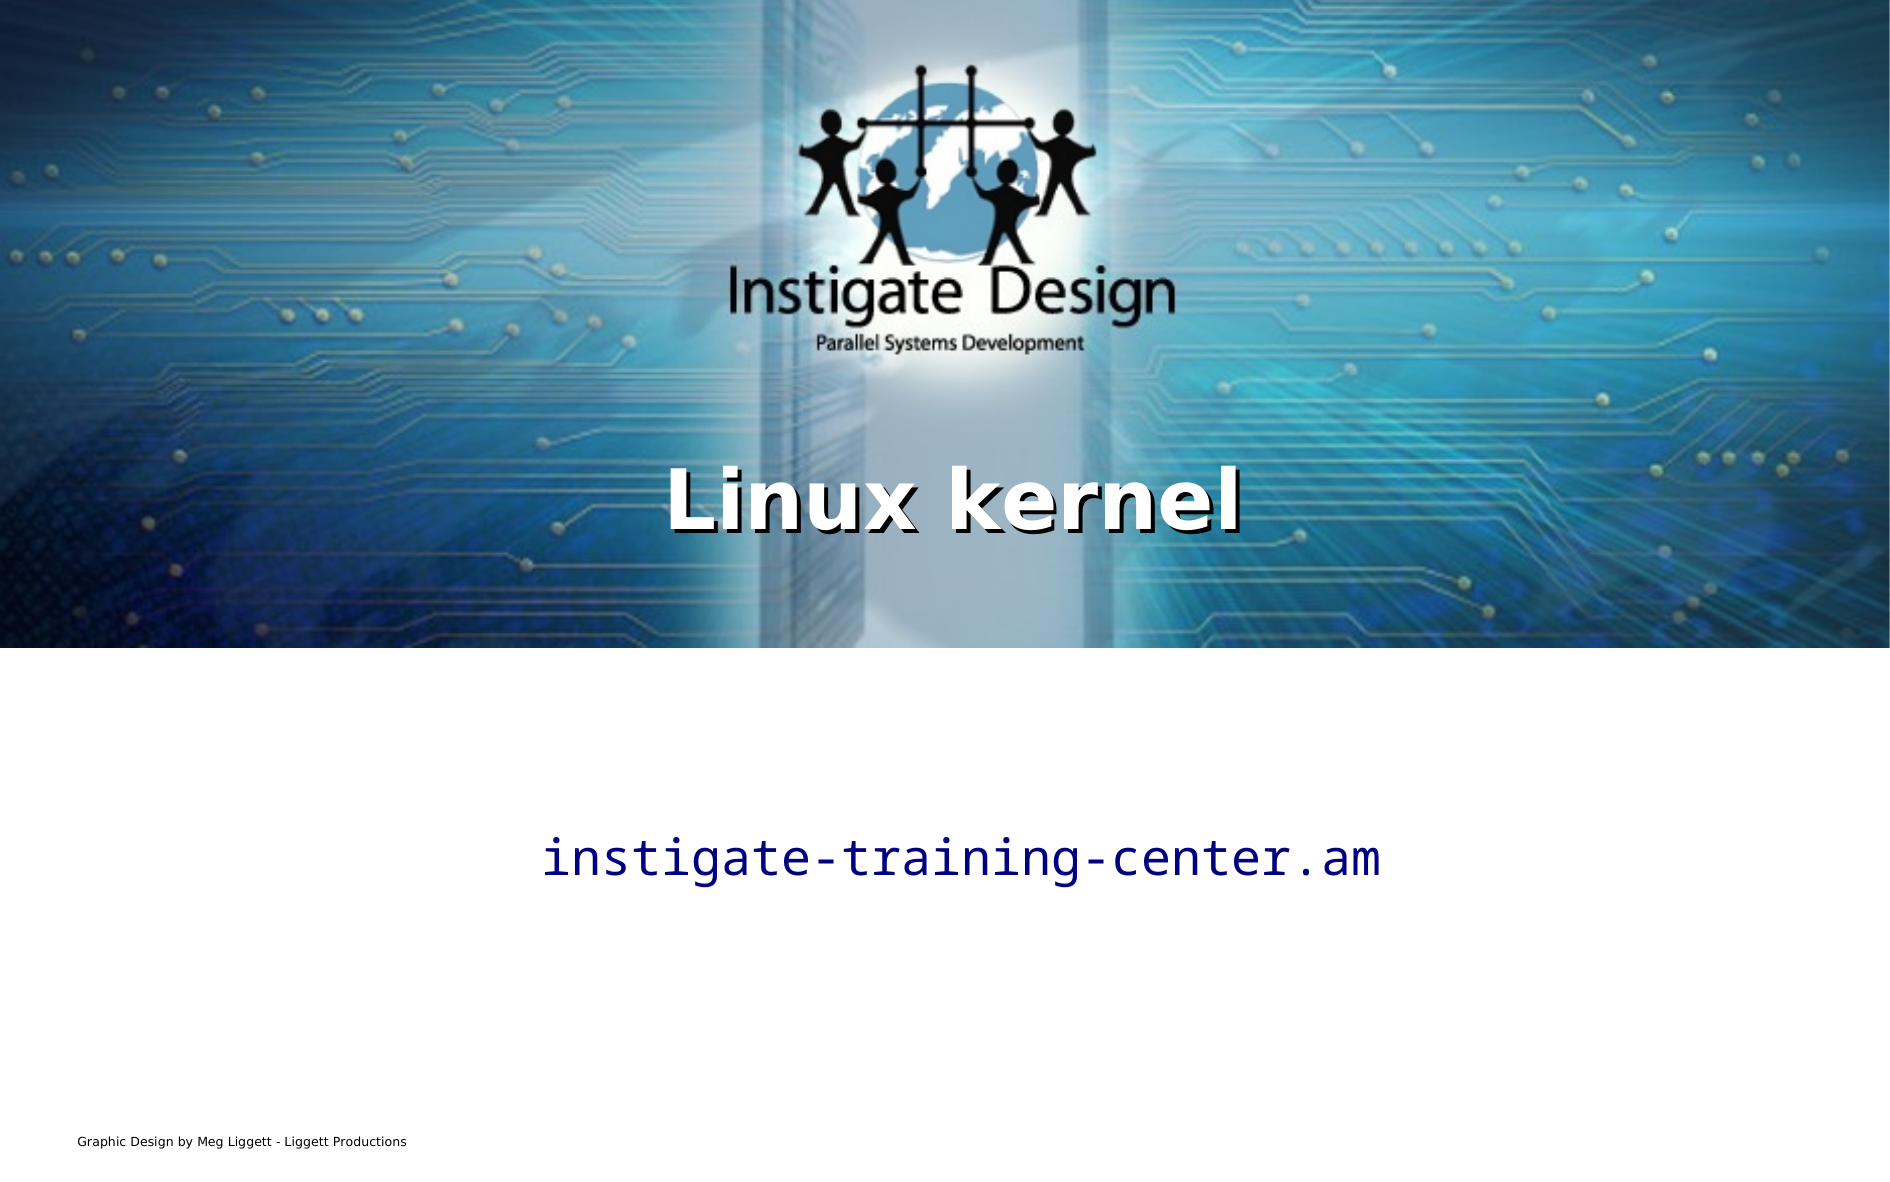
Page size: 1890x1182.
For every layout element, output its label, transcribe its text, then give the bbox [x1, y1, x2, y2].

subtitle instigate-training-center.am [300, 819, 1623, 938]
title Linux kernel [150, 444, 1757, 601]
picture [0, 0, 1890, 648]
